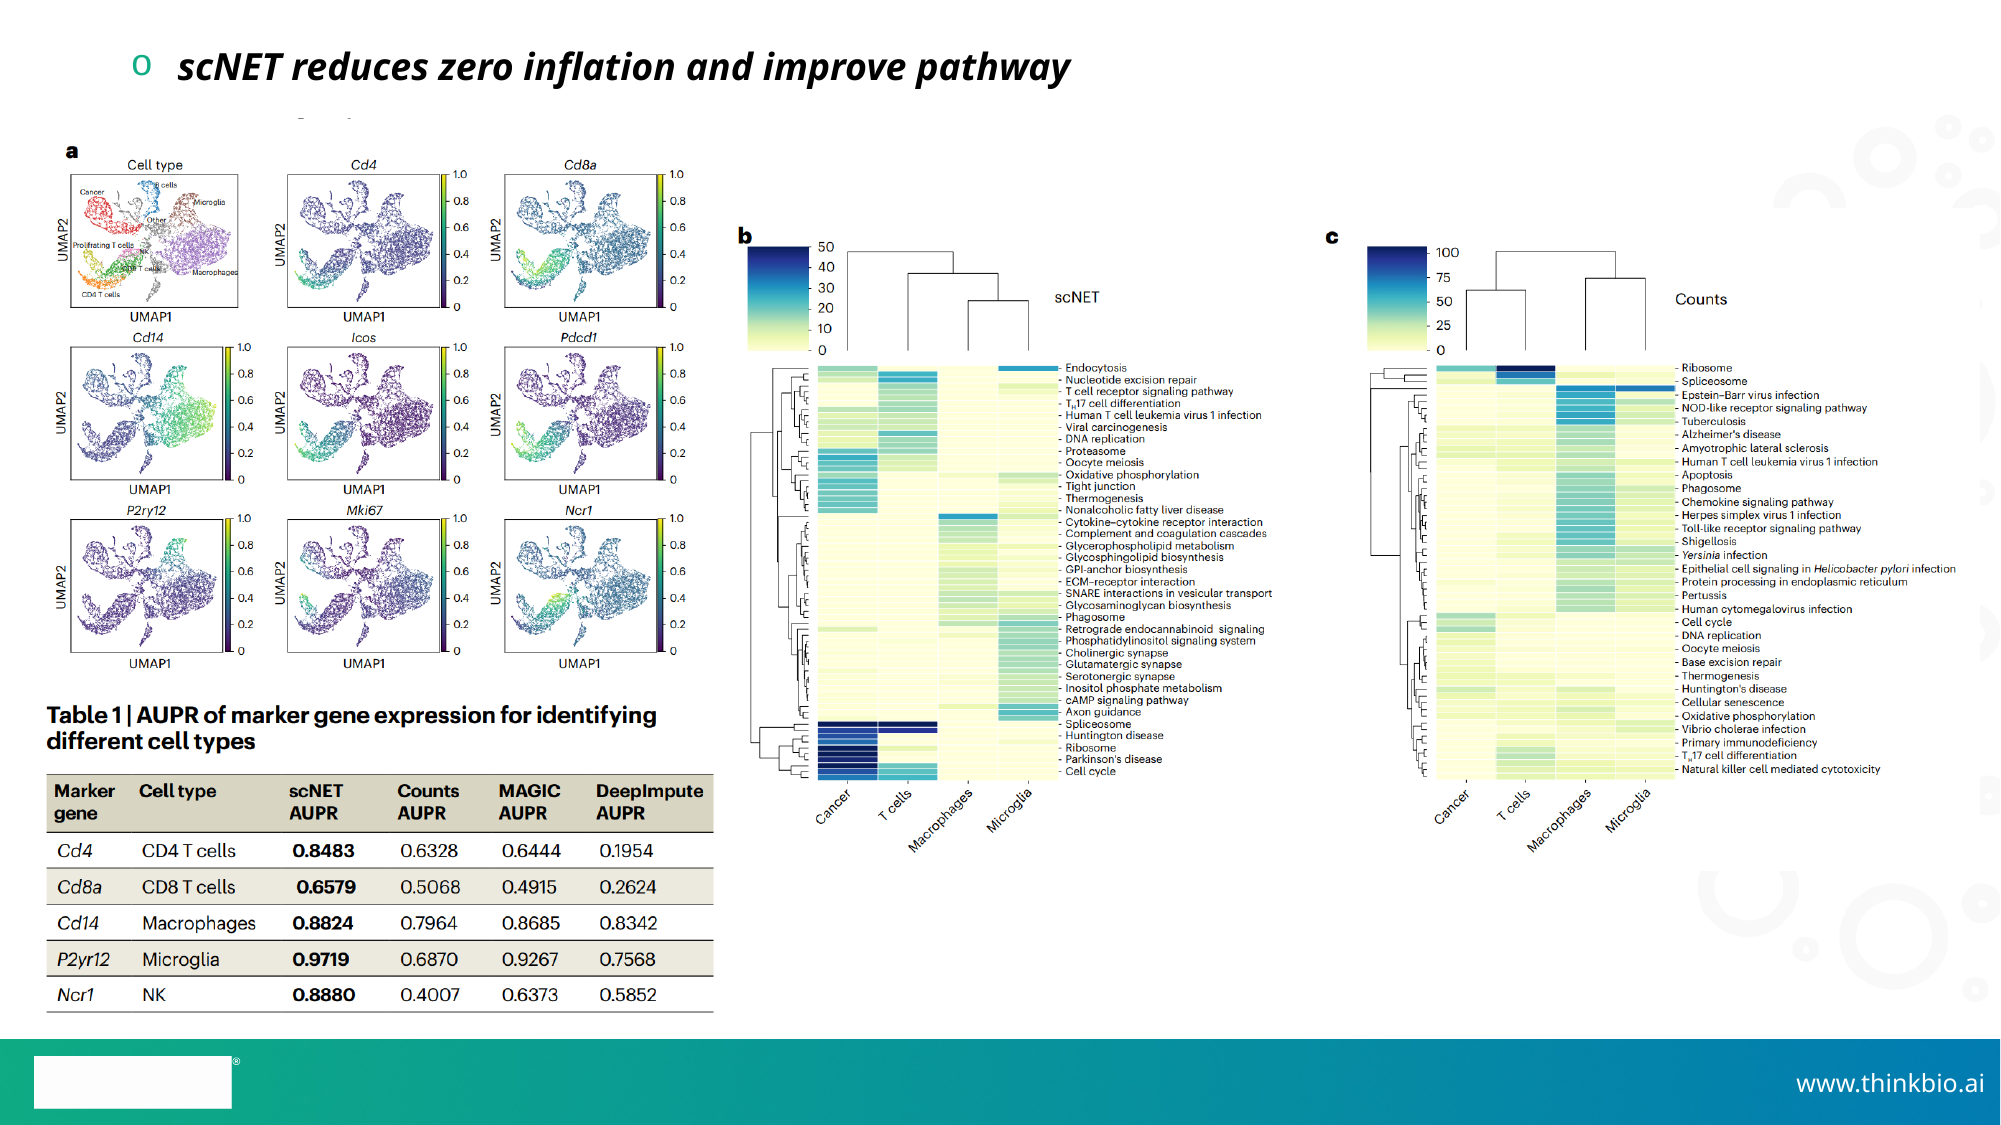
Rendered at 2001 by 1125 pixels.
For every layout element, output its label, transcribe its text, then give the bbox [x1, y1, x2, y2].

picture [47, 119, 696, 673]
picture [36, 686, 717, 1015]
picture [725, 208, 1980, 871]
text_box scNET reduces zero inflation and improve pathway analysis [0, 12, 1203, 90]
